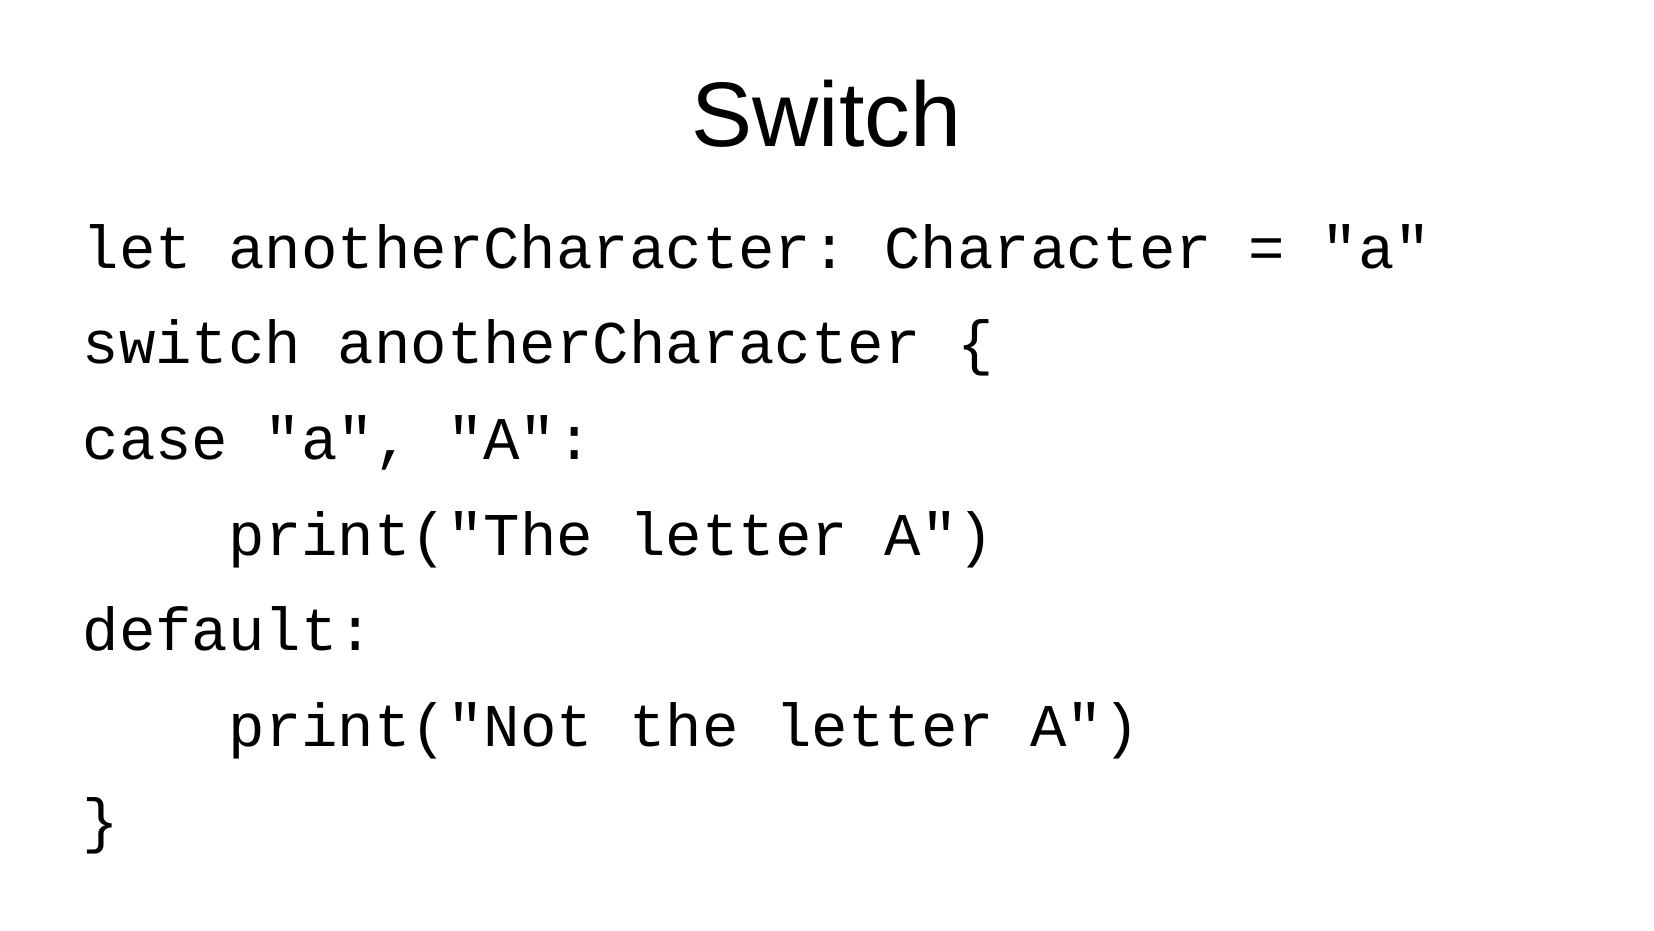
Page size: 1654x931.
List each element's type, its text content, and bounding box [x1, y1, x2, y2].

title Switch [82, 37, 1571, 193]
list let anotherCharacter: Character = "a" switch anotherCharacter { case "a", "A": print("The letter A") default: print("Not the letter A") } [82, 217, 1571, 863]
